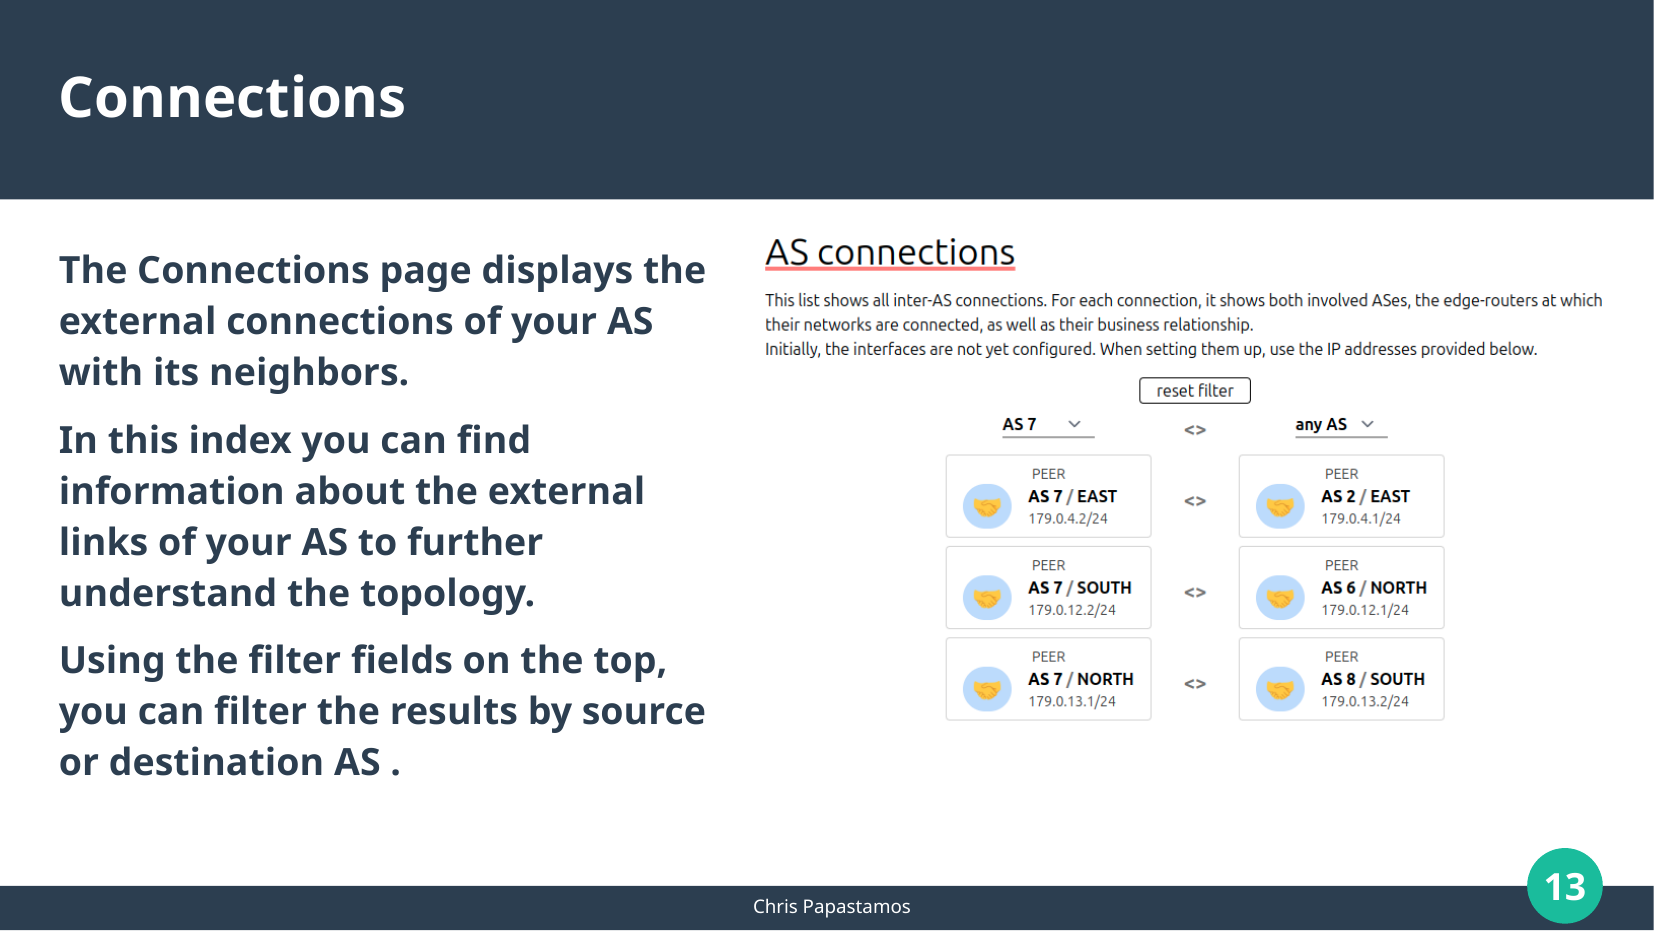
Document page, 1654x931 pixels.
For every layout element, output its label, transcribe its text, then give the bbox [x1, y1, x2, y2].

text_box Chris Papastamos [638, 888, 1026, 926]
list The Connections page displays the external connections of your AS with its neighbors. In this index you can find information about the external links of your AS to further understand the topology. Using the filter fields on the top, you can filter the results by source or destination AS . [59, 243, 713, 864]
title Connections [59, 37, 1595, 155]
picture [750, 224, 1619, 751]
